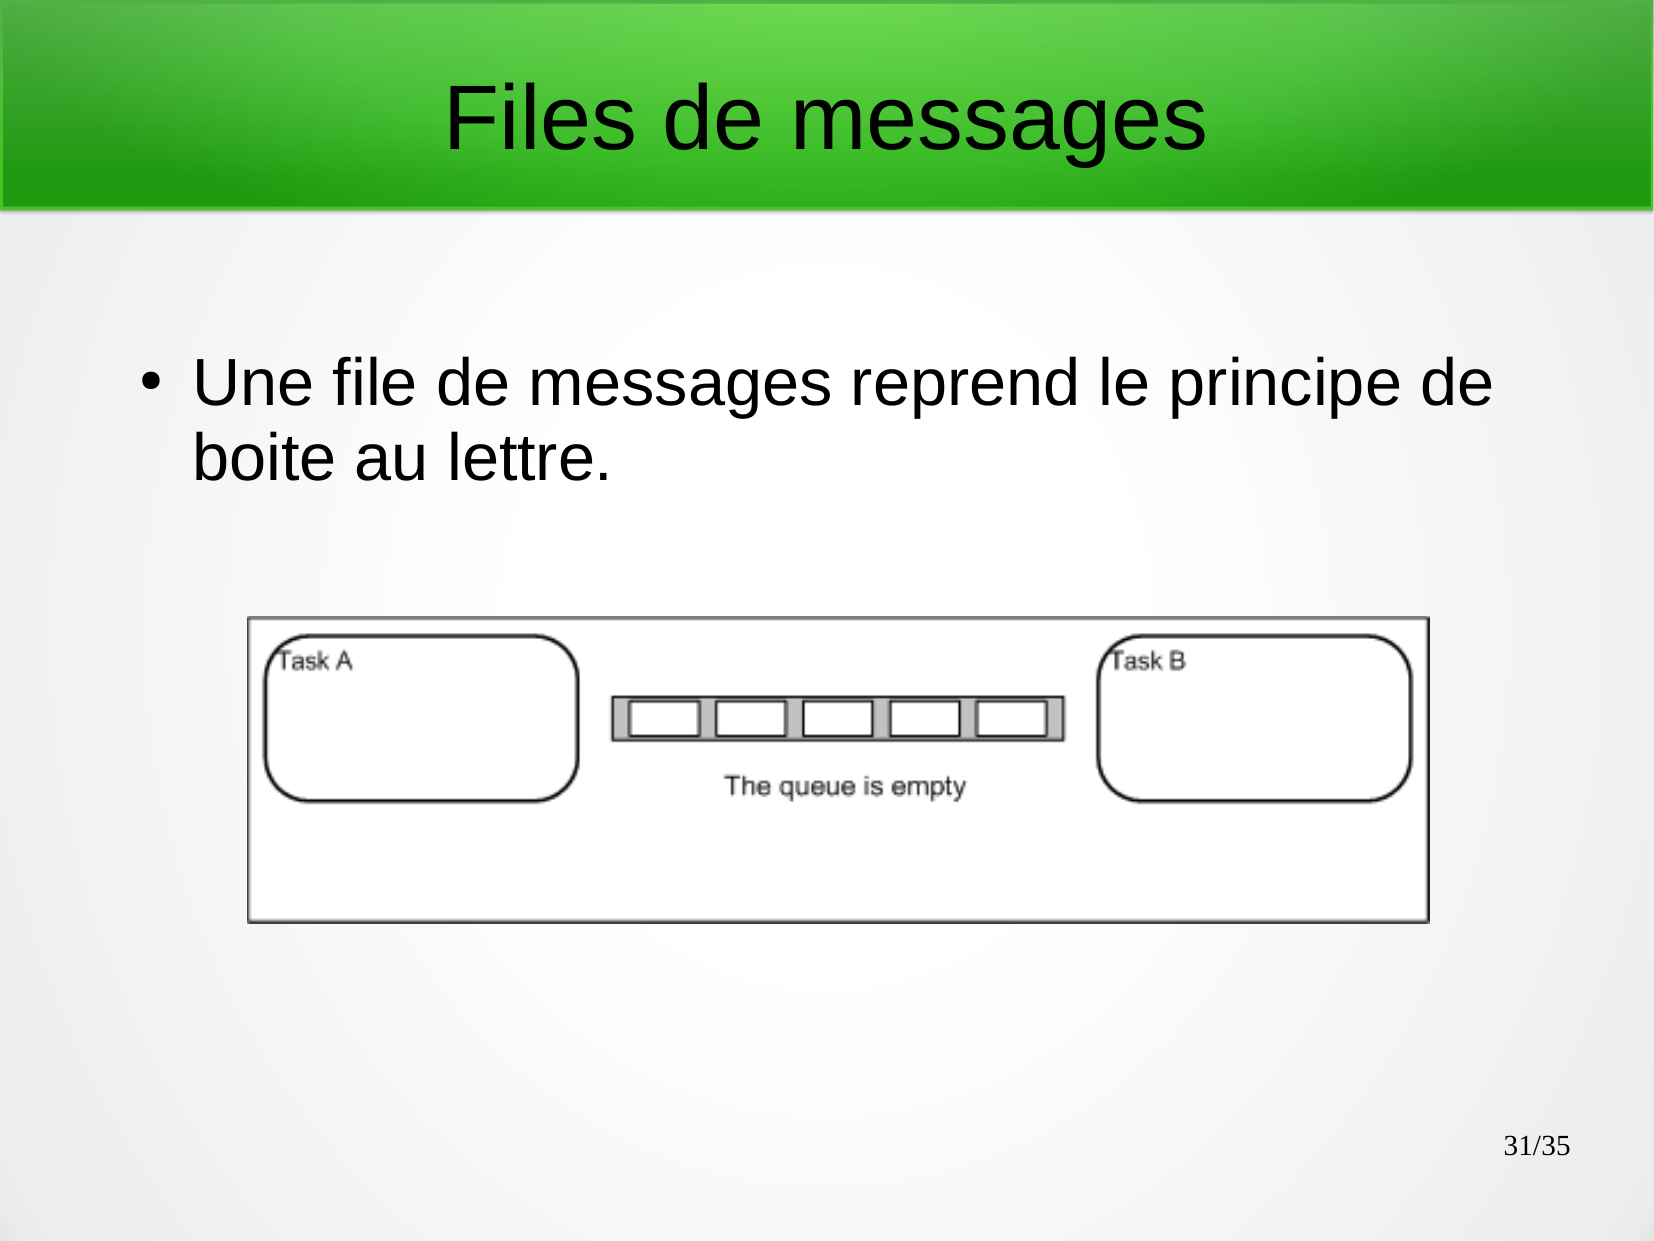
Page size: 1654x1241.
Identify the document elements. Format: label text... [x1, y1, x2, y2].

picture [247, 616, 1430, 924]
title Files de messages [82, 47, 1571, 189]
list Une file de messages reprend le principe de boite au lettre. [121, 344, 1534, 1127]
